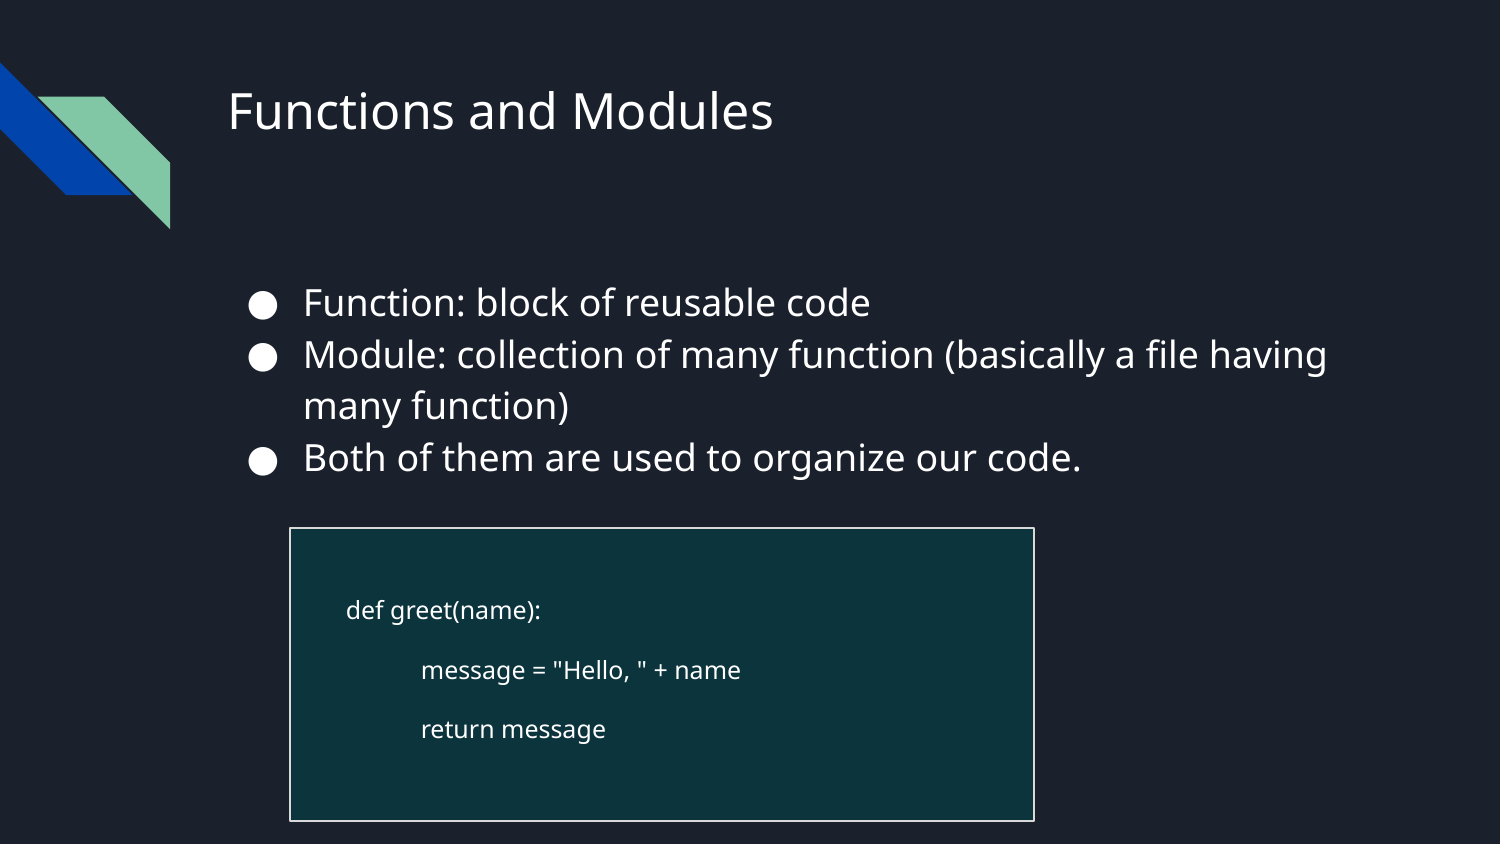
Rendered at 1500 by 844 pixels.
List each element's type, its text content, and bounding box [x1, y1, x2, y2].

text_box [289, 527, 1035, 822]
text_box def greet(name): message = "Hello, " + name return message [330, 551, 964, 783]
title Functions and Modules [212, 64, 1368, 215]
list Function: block of reusable code Module: collection of many function (basically a file having many function) Both of them are used to organize our code. [212, 257, 1368, 770]
